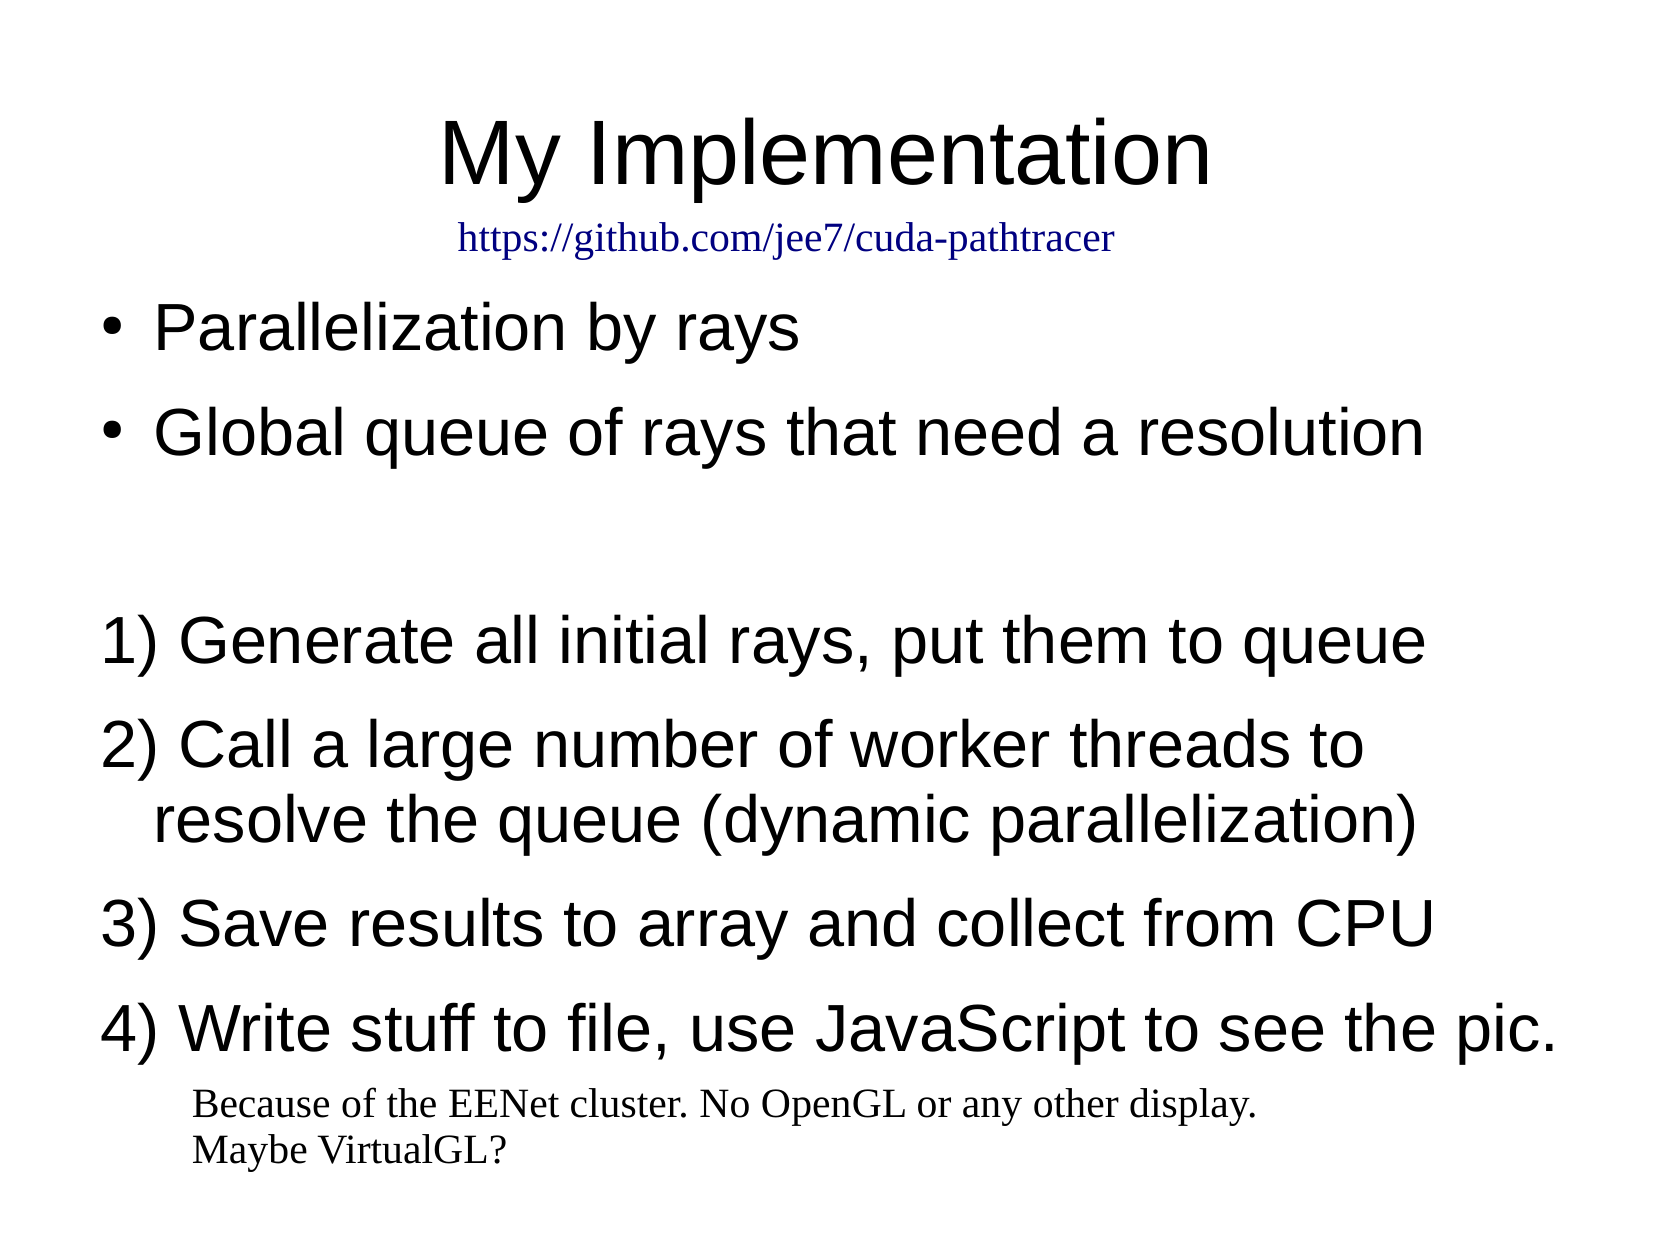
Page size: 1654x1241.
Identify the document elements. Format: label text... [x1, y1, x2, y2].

text_box https://github.com/jee7/cuda-pathtracer [442, 206, 1241, 269]
list Parallelization by rays Global queue of rays that need a resolution Generate all initial rays, put them to queue Call a large number of worker threads to resolve the queue (dynamic parallelization) Save results to array and collect from CPU Write stuff to file, use JavaScript to see the pic. [82, 290, 1571, 1066]
title My Implementation [82, 49, 1571, 257]
text_box Because of the EENet cluster. No OpenGL or any other display. Maybe VirtualGL? [177, 1072, 1388, 1182]
